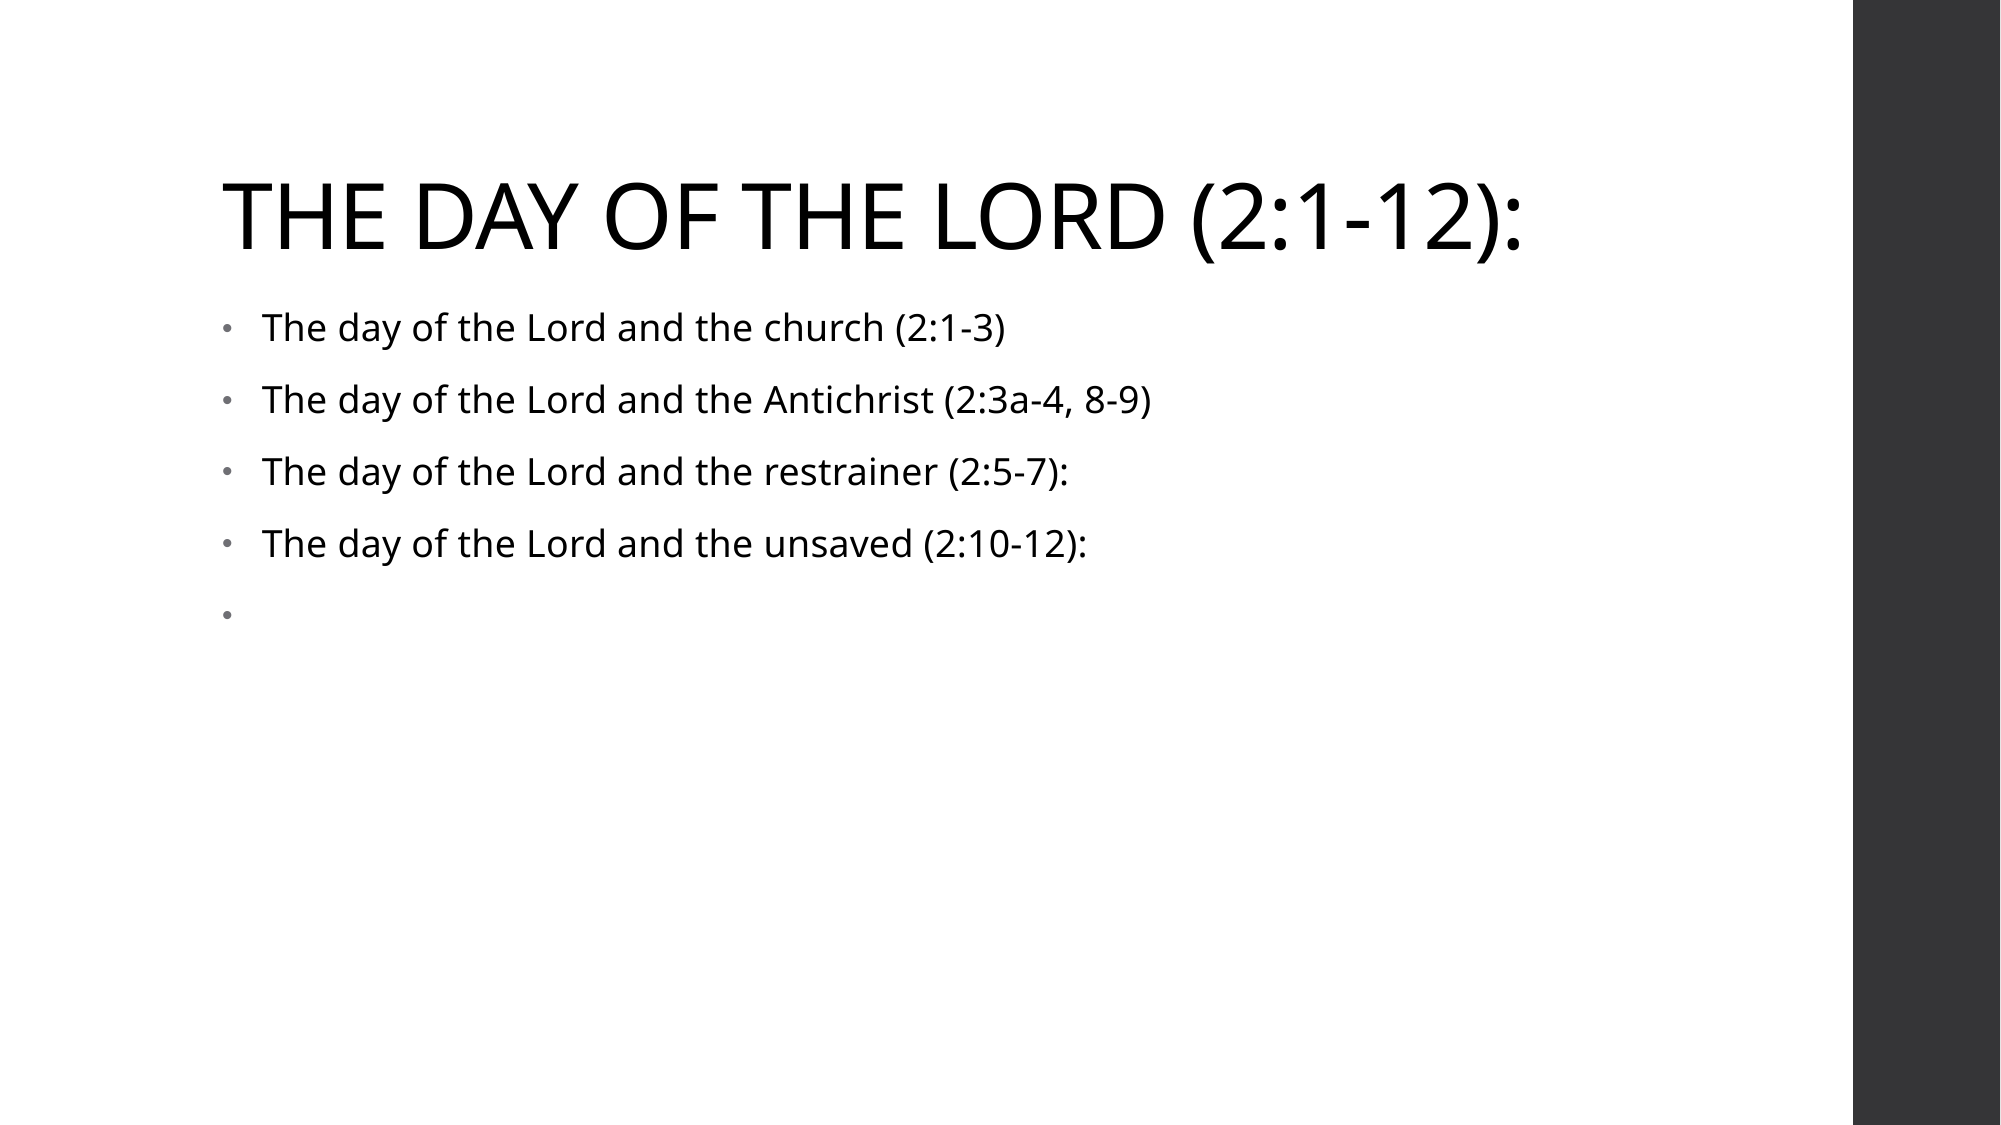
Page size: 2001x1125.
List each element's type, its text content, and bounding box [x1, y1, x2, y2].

list The day of the Lord and the church (2:1-3) The day of the Lord and the Antichrist (2:3a-4, 8-9) The day of the Lord and the restrainer (2:5-7): The day of the Lord and the unsaved (2:10-12): [206, 299, 1617, 1014]
title THE DAY OF THE LORD (2:1-12): [206, 60, 1797, 278]
